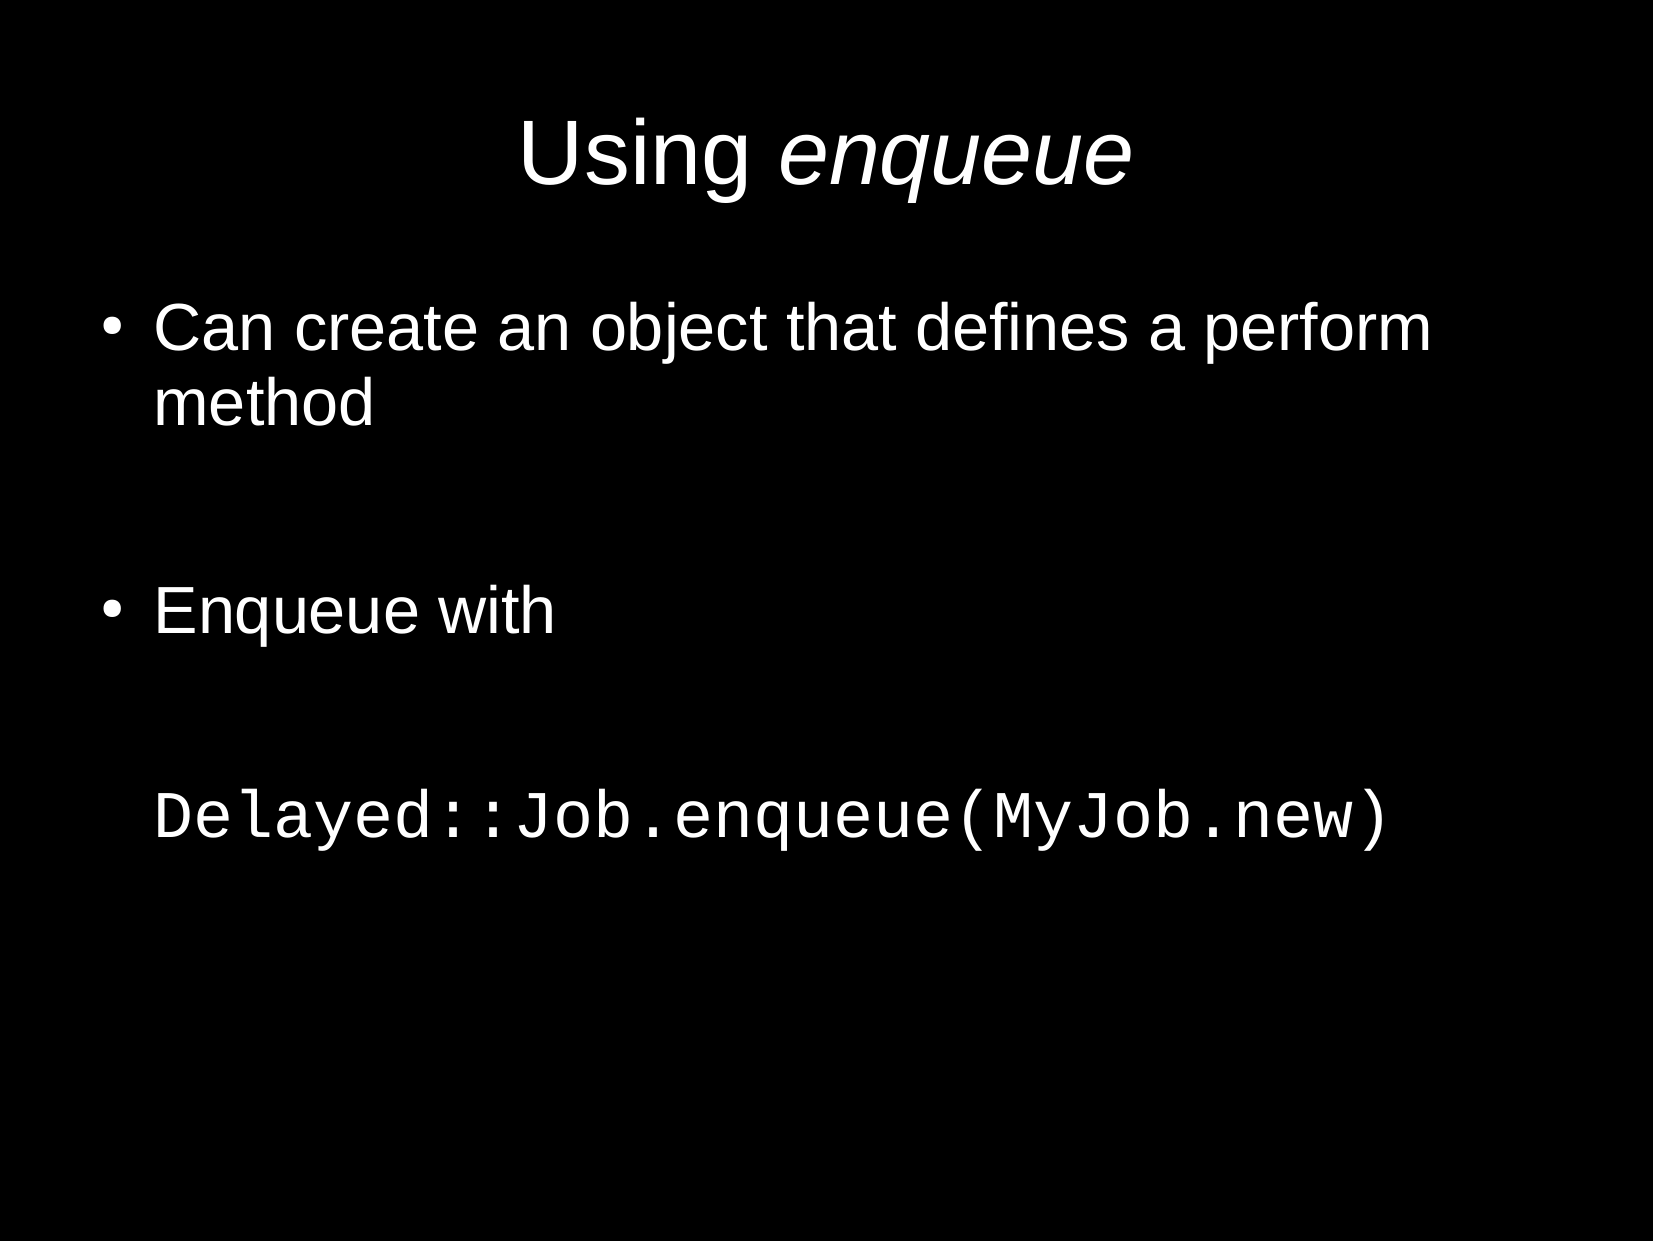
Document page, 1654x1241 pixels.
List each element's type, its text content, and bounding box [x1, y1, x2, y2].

title Using enqueue [82, 49, 1571, 257]
list Can create an object that defines a perform method Enqueue with Delayed::Job.enqueue(MyJob.new) [82, 290, 1571, 1109]
